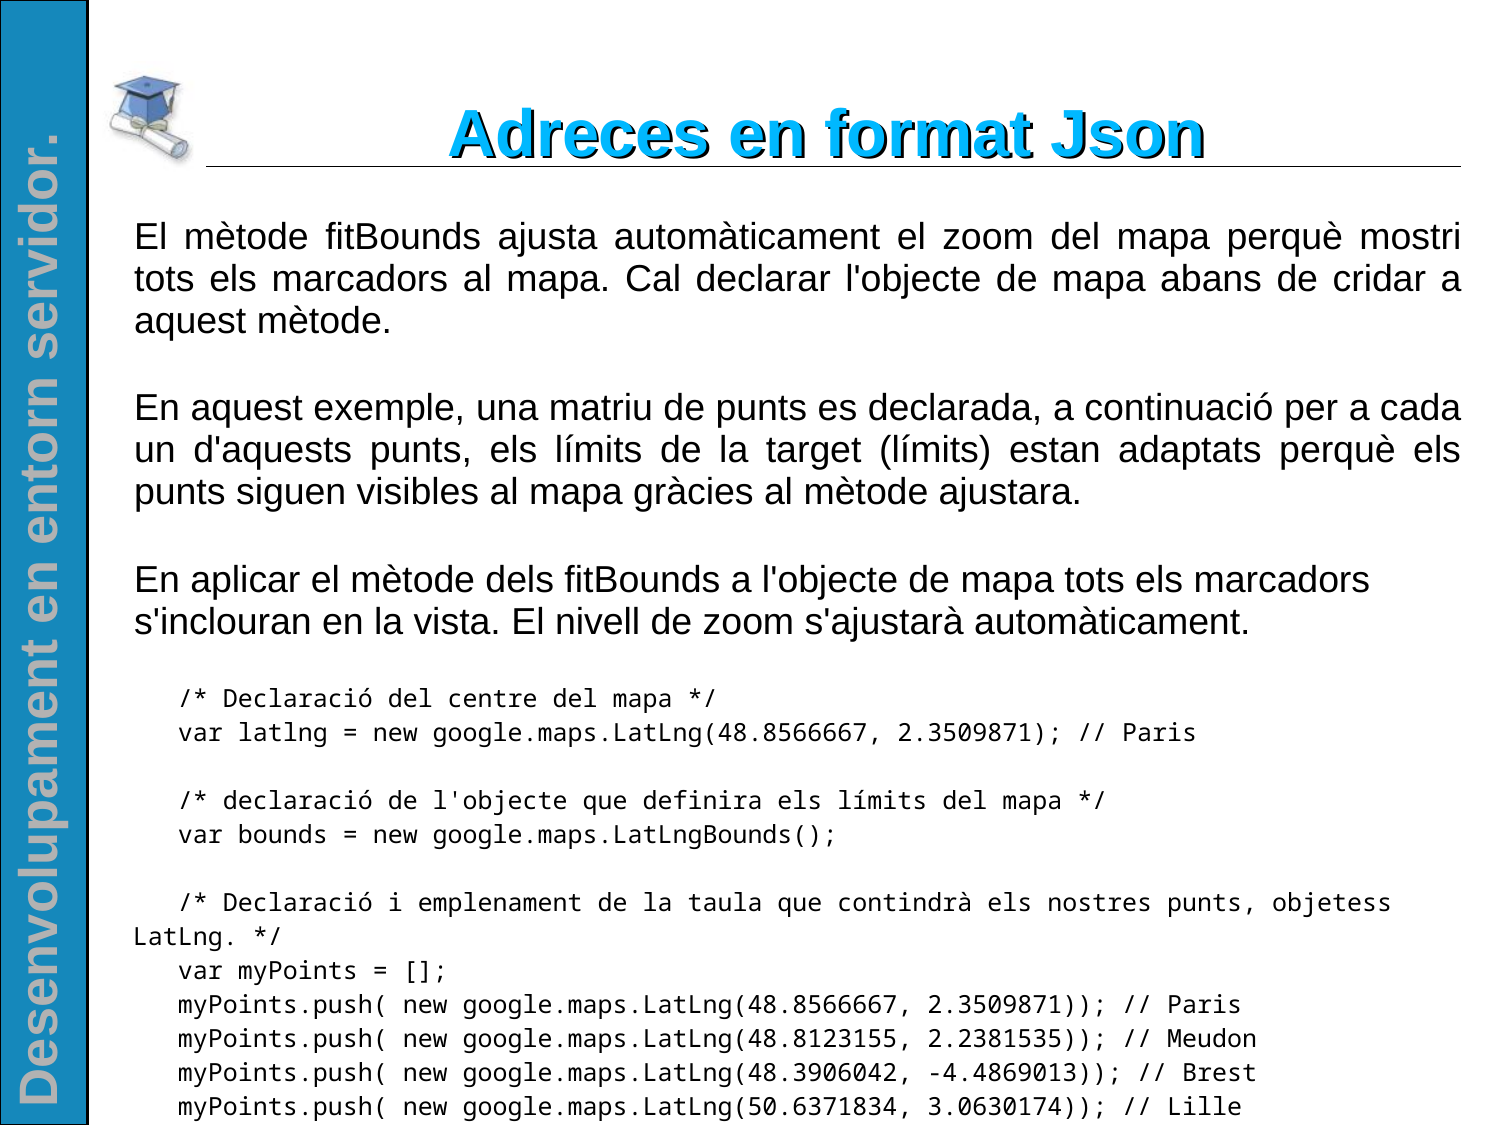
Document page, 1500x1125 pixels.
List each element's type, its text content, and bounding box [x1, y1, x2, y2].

title Adreces en format Json [206, 88, 1447, 178]
text_box /* Declaració del centre del mapa */ var latlng = new google.maps.LatLng(48.8566667, 2.3509871); // Paris /* declaració de l'objecte que definira els límits del mapa */ var bounds = new google.maps.LatLngBounds(); /* Declaració i emplenament de la taula que contindrà els nostres punts, objetess LatLng. */ var myPoints = []; myPoints.push( new google.maps.LatLng(48.8566667, 2.3509871)); // Paris myPoints.push( new google.maps.LatLng(48.8123155, 2.2381535)); // Meudon myPoints.push( new google.maps.LatLng(48.3906042, -4.4869013)); // Brest myPoints.push( new google.maps.LatLng(50.6371834, 3.0630174)); // Lille [118, 673, 1477, 1094]
picture [93, 61, 206, 174]
text_box El mètode fitBounds ajusta automàticament el zoom del mapa perquè mostri tots els marcadors al mapa. Cal declarar l'objecte de mapa abans de cridar a aquest mètode. En aquest exemple, una matriu de punts es declarada, a continuació per a cada un d'aquests punts, els límits de la target (límits) estan adaptats perquè els punts siguen visibles al mapa gràcies al mètode ajustara. En aplicar el mètode dels fitBounds a l'objecte de mapa tots els marcadors s'inclouran en la vista. El nivell de zoom s'ajustarà automàticament. [119, 207, 1477, 650]
